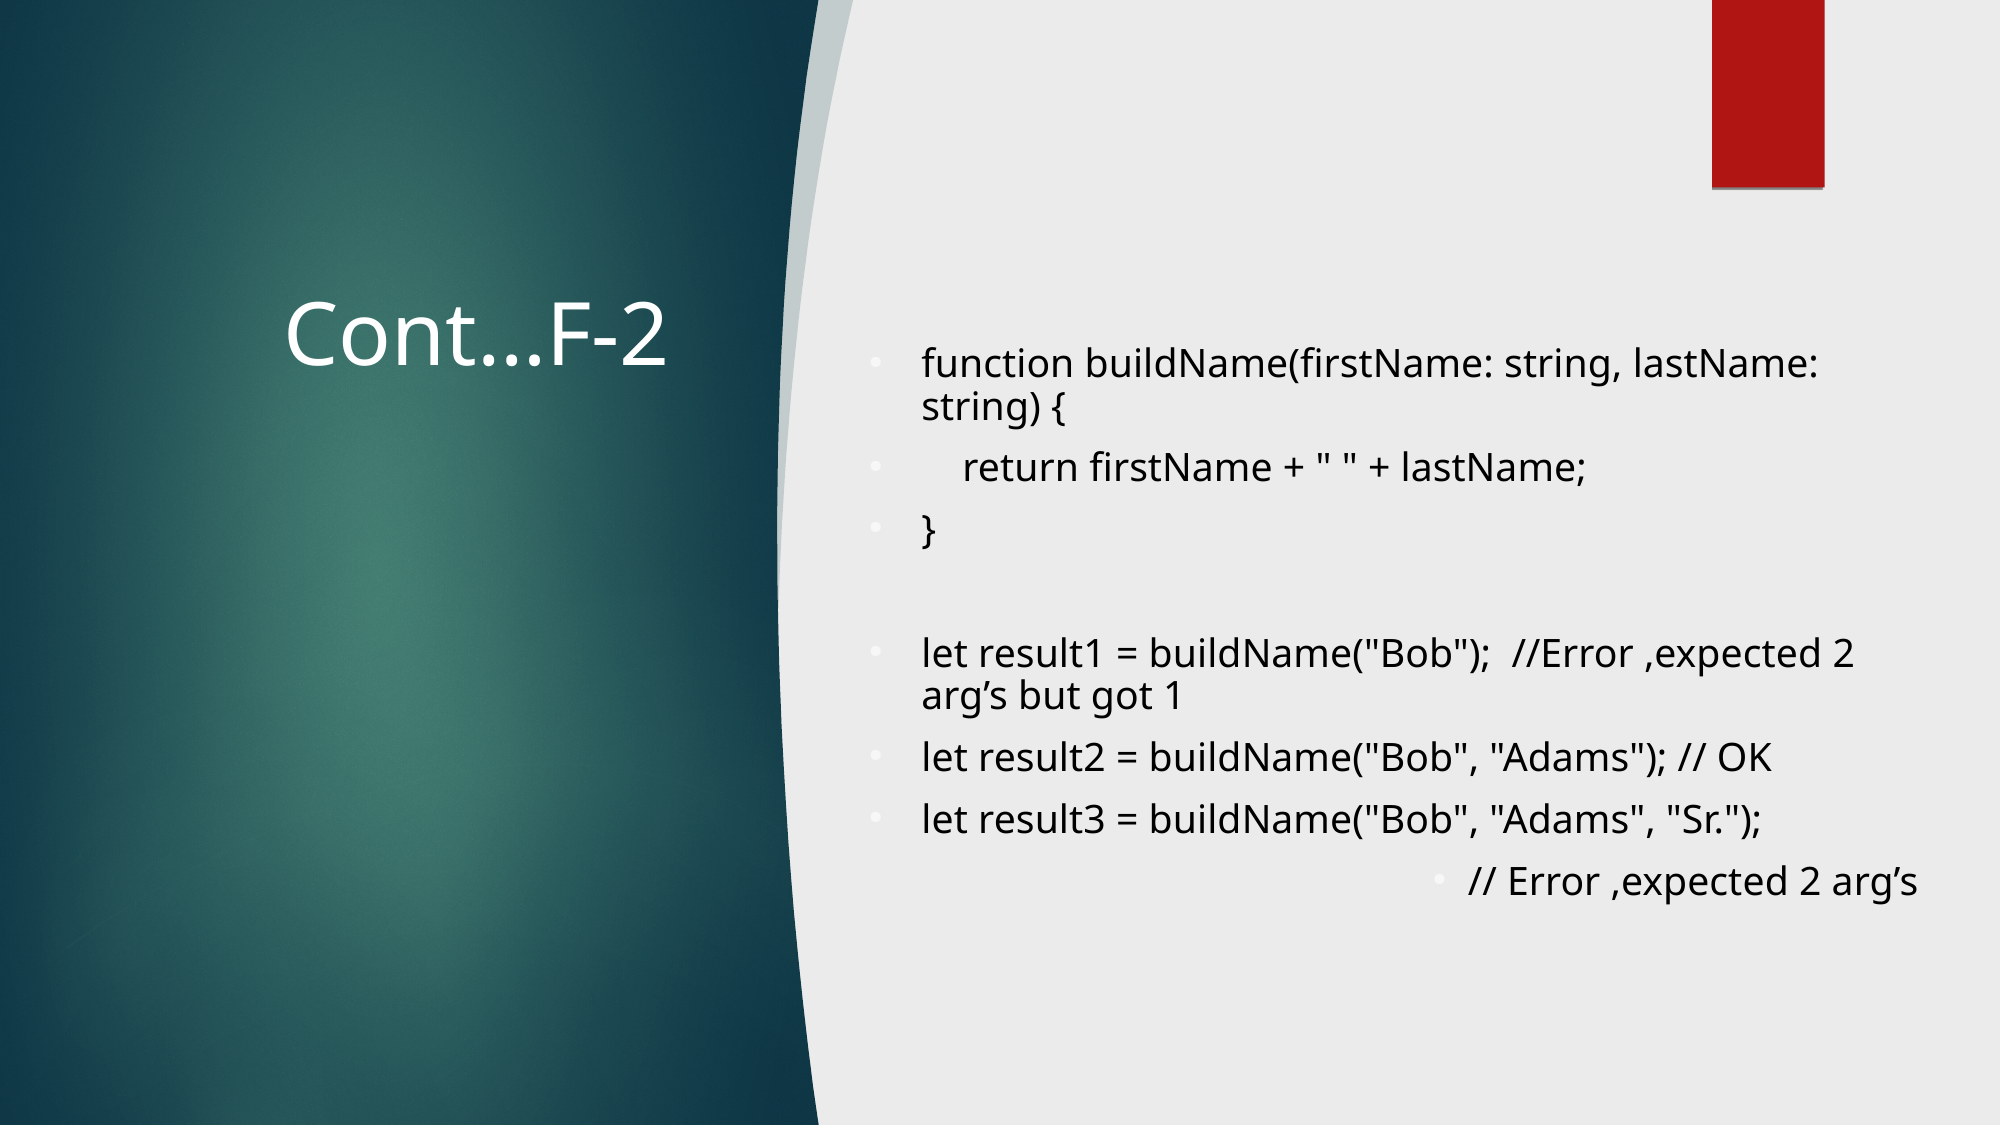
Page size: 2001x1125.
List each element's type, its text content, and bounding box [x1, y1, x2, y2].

title Cont…F-2 [107, 270, 685, 1004]
text_box [0, 0, 2000, 1125]
list function buildName(firstName: string, lastName: string) { return firstName + " " + lastName; } let result1 = buildName("Bob"); //Error ,expected 2 arg’s but got 1 let result2 = buildName("Bob", "Adams"); // OK let result3 = buildName("Bob", "Adams", "Sr."); // Error ,expected 2 arg’s [853, 270, 1959, 1100]
